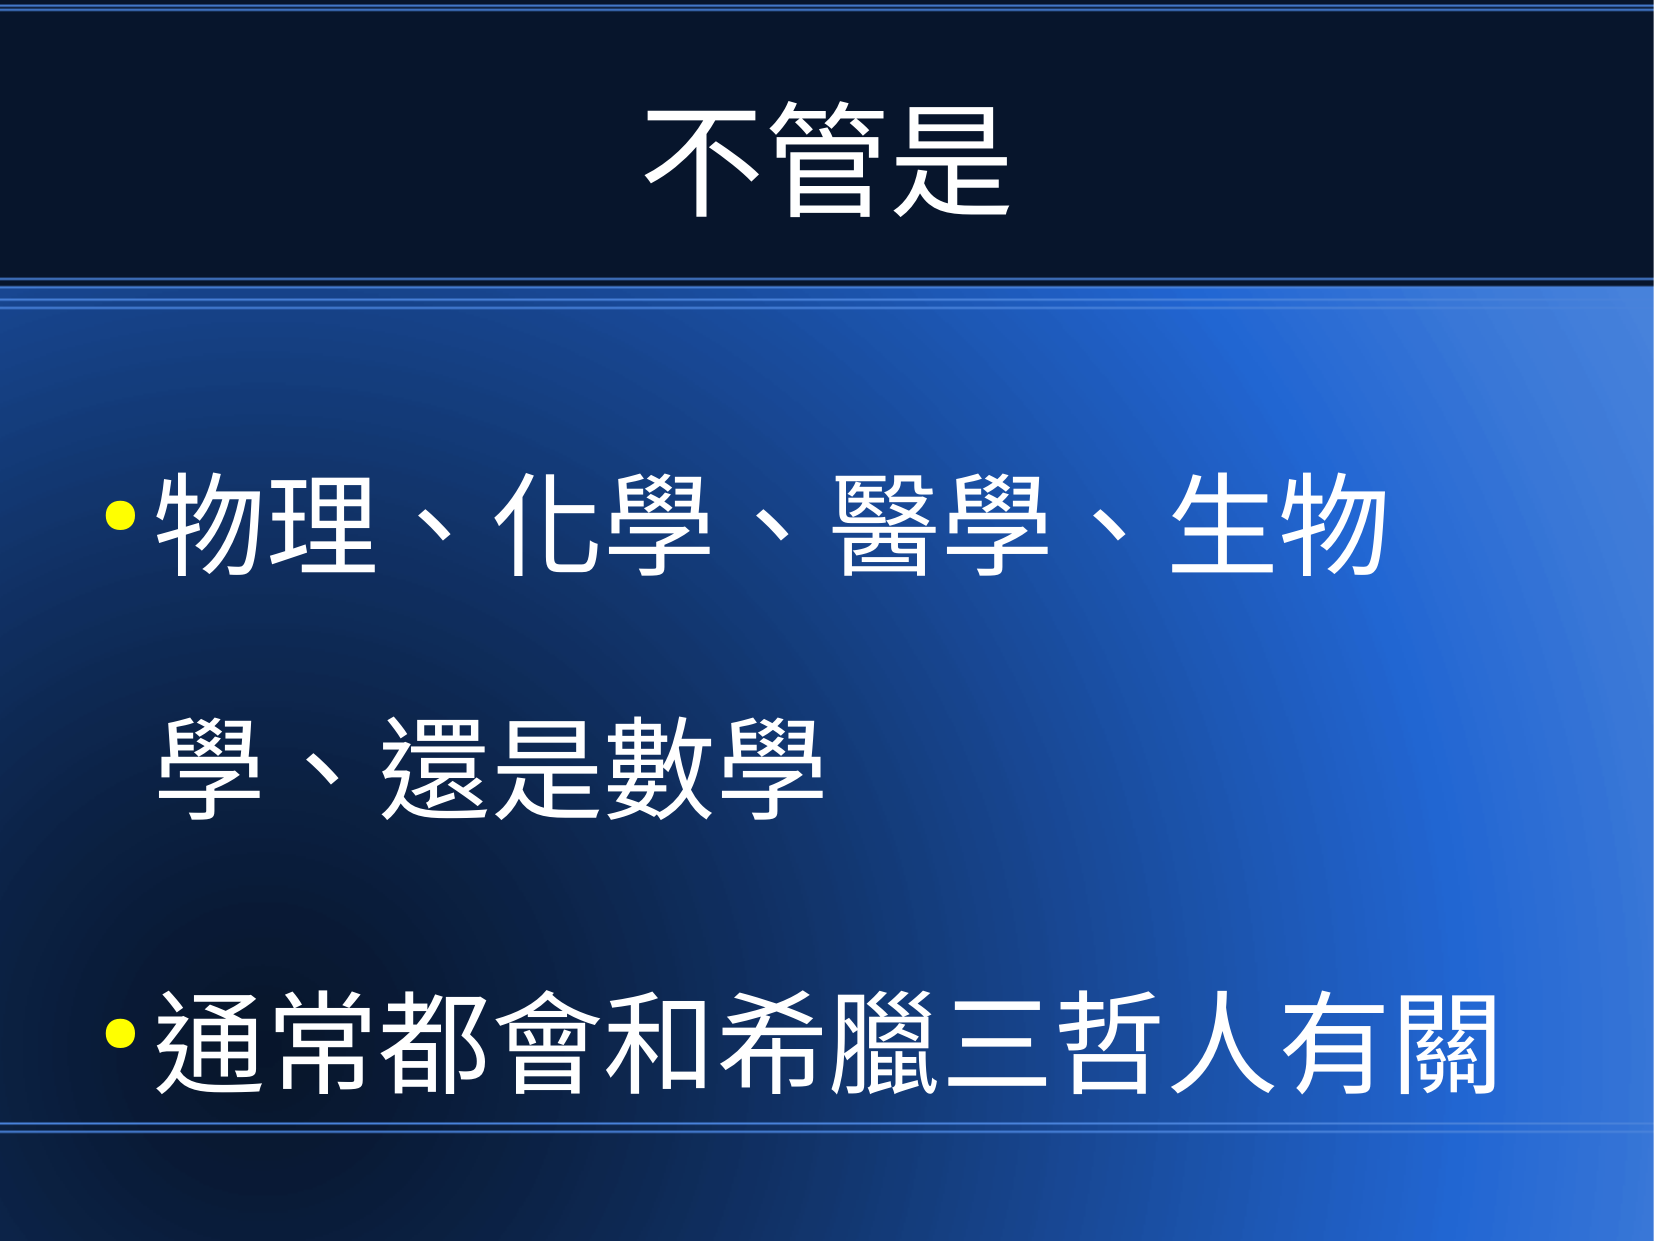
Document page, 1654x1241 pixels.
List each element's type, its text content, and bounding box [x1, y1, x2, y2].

picture [0, 0, 1654, 1241]
list 物理、化學、醫學、生物學、還是數學 通常都會和希臘三哲人有關 [82, 355, 1571, 1241]
title 不管是 [82, 49, 1571, 257]
